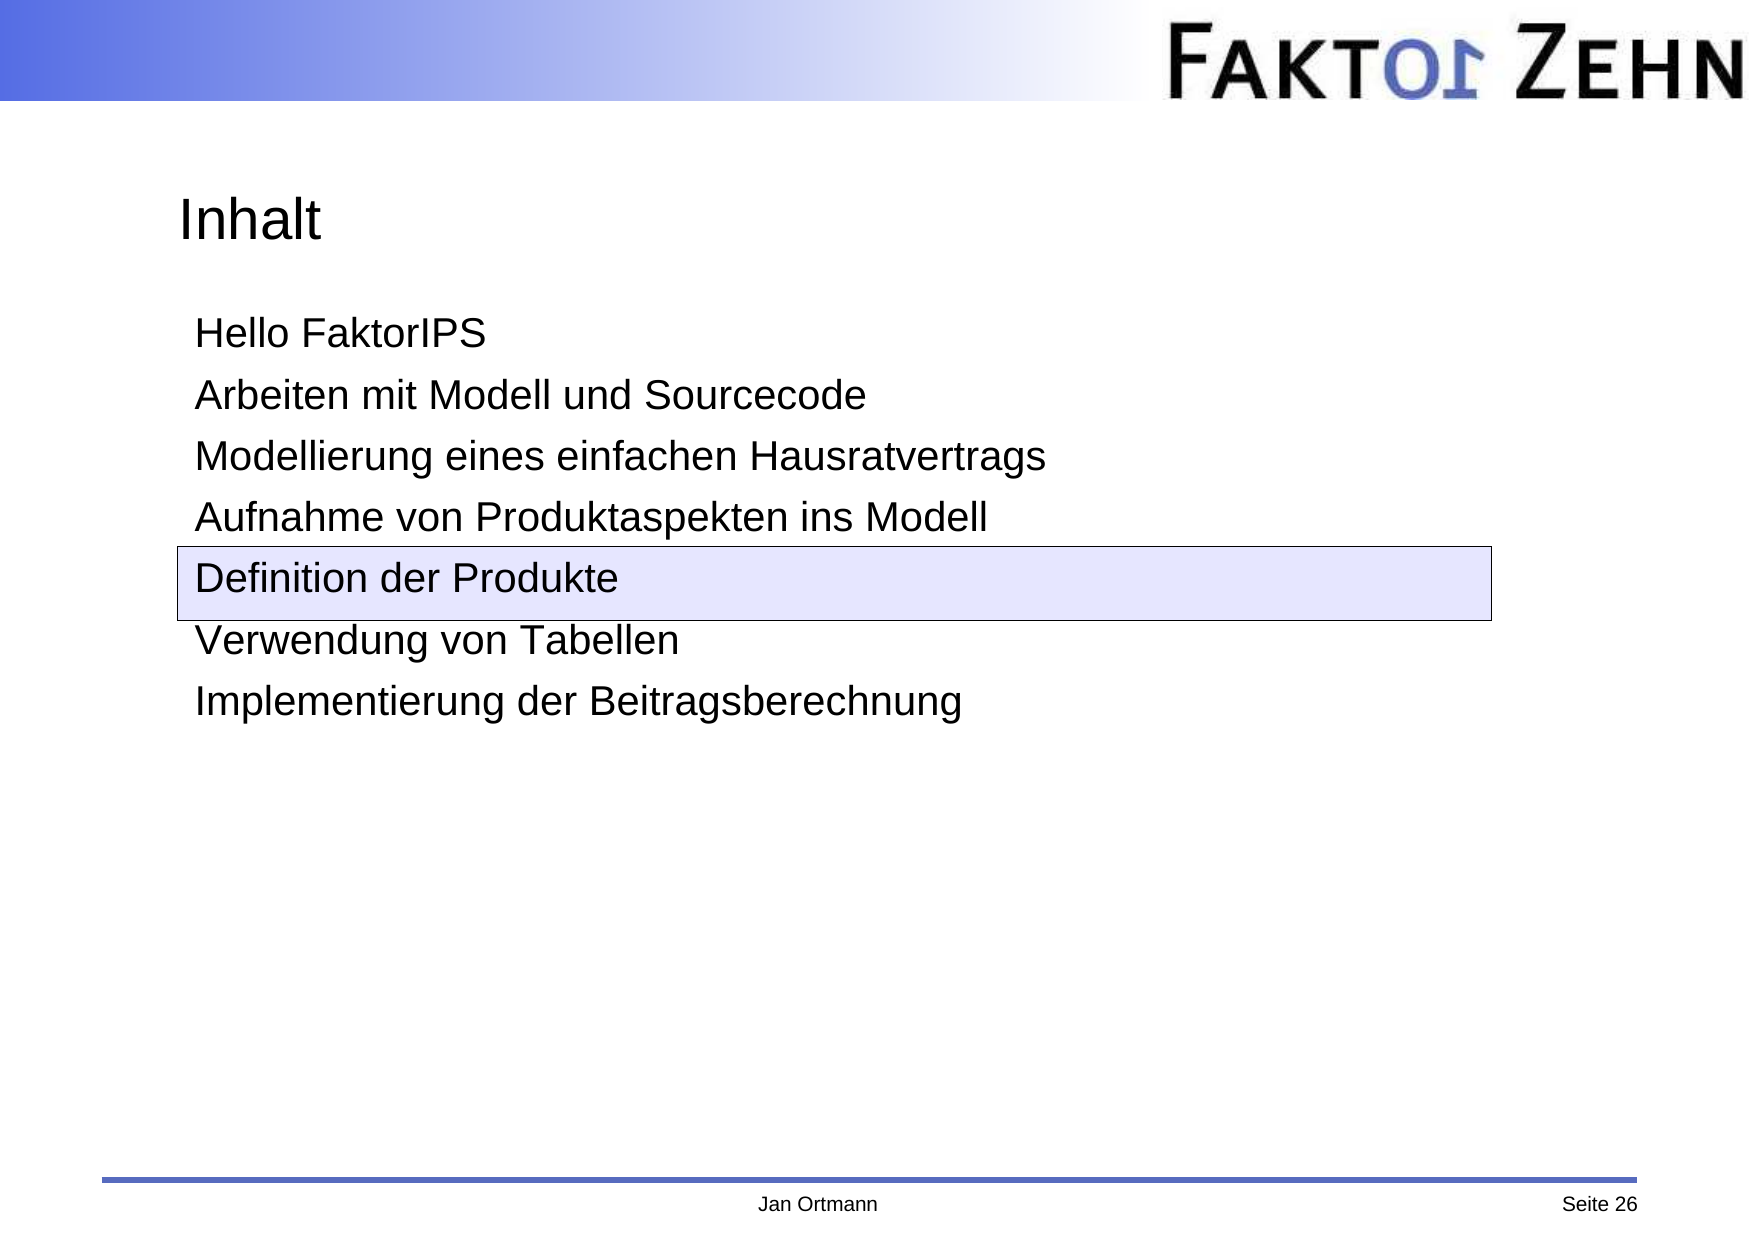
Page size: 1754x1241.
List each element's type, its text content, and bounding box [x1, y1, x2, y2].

title Inhalt [178, 142, 1576, 296]
picture [1162, 7, 1752, 100]
list Hello FaktorIPS Arbeiten mit Modell und Sourcecode Modellierung eines einfachen Hausratvertrags Aufnahme von Produktaspekten ins Modell Definition der Produkte Verwendung von Tabellen Implementierung der Beitragsberechnung [176, 310, 1574, 1078]
